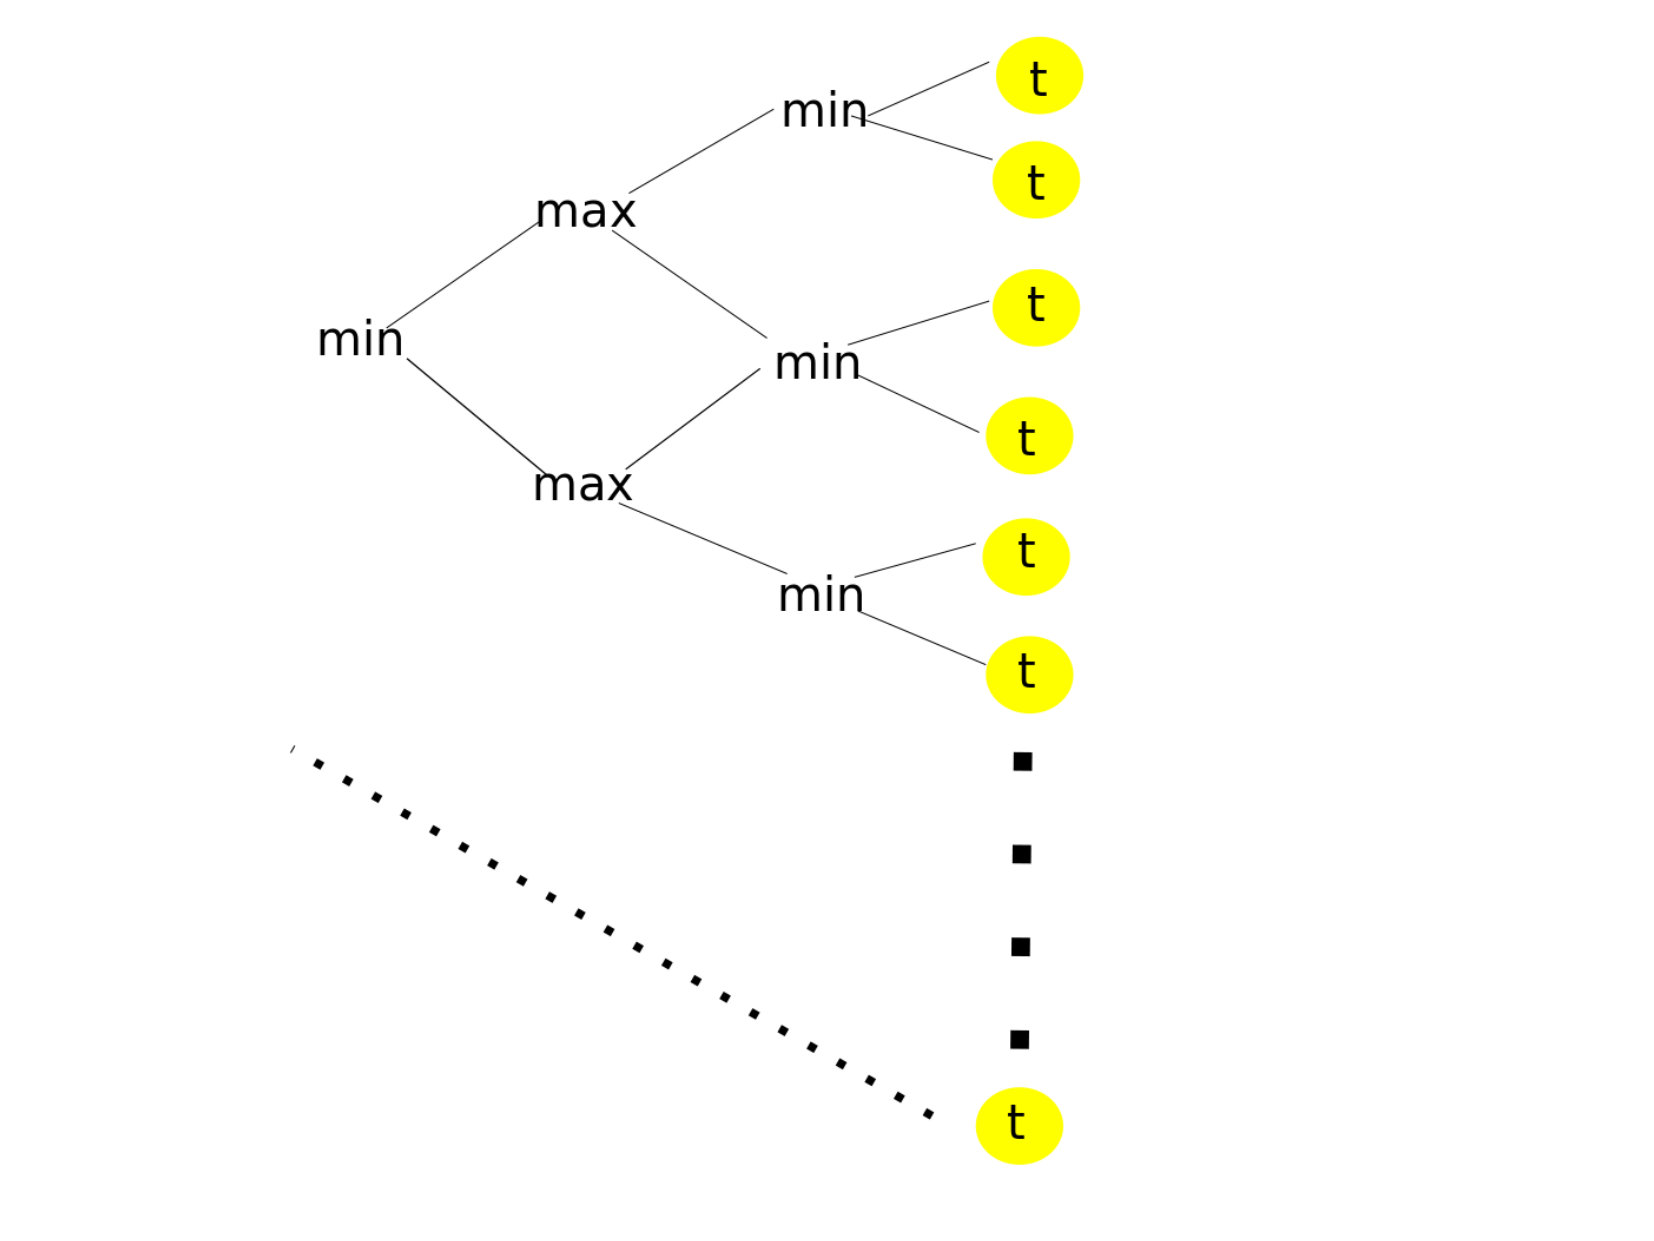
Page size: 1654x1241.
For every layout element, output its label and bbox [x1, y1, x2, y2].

picture [262, 0, 1140, 1238]
